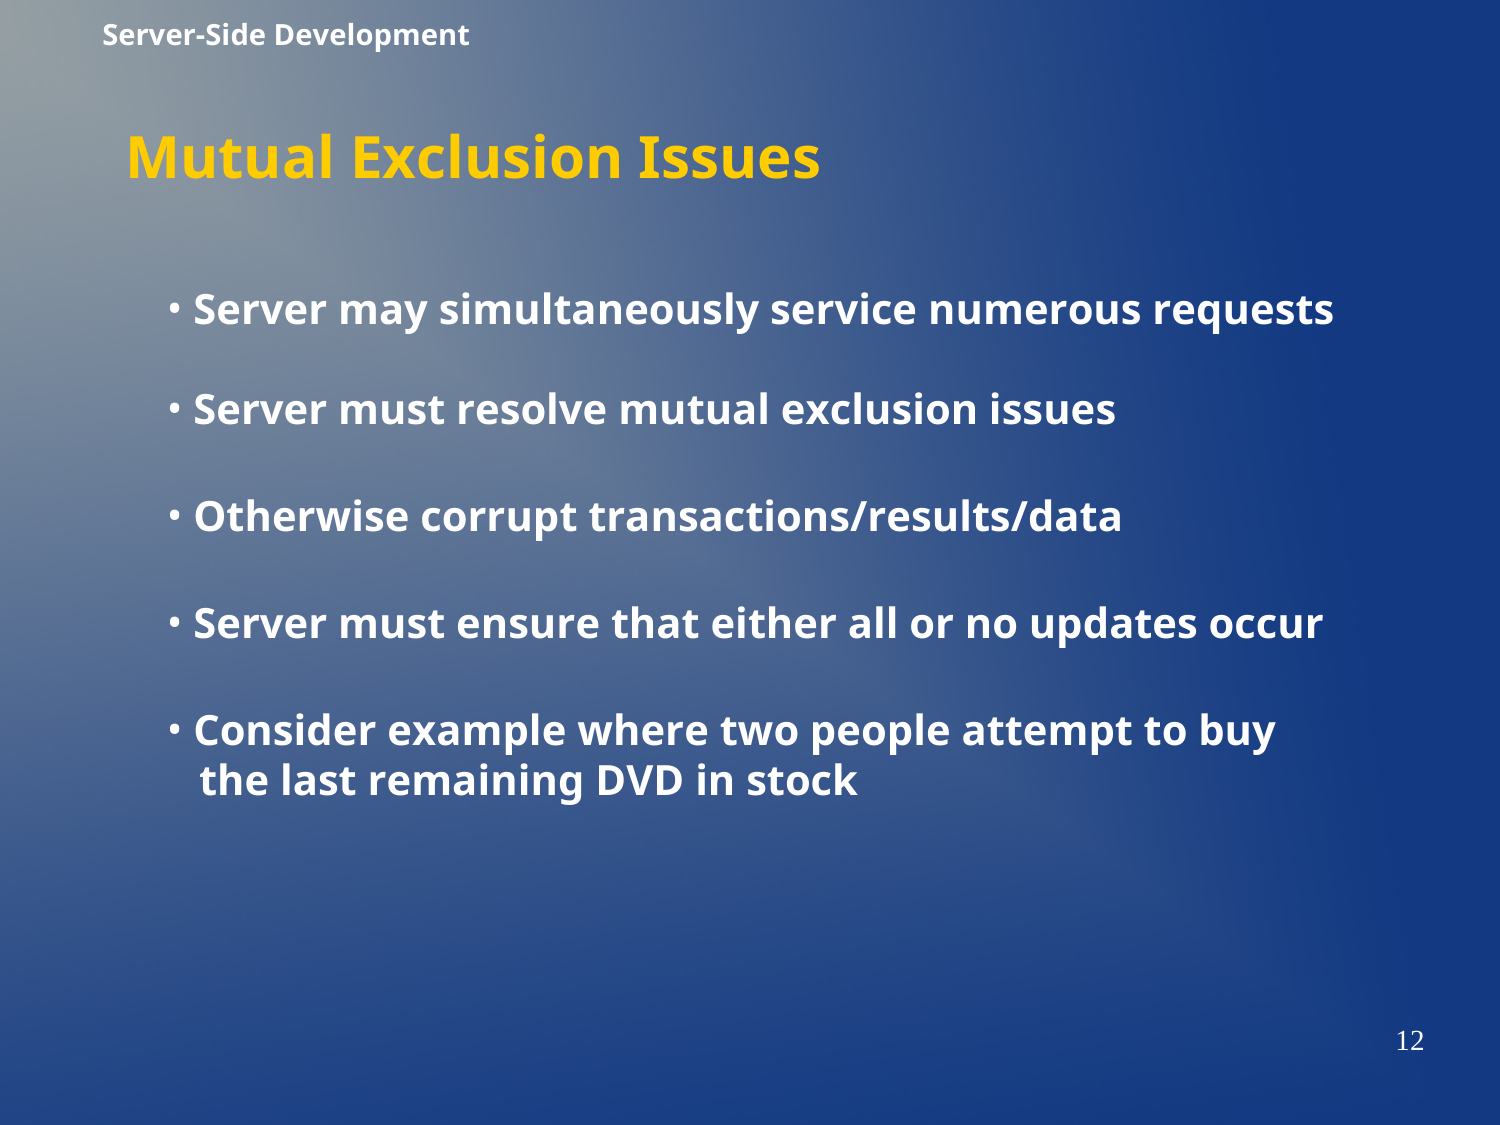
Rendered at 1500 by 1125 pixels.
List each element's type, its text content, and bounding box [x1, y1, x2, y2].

text_box Mutual Exclusion Issues [110, 112, 837, 198]
text_box Server-Side Development [87, 8, 486, 59]
picture [0, 0, 1500, 1125]
text_box Server may simultaneously service numerous requests Server must resolve mutual exclusion issues Otherwise corrupt transactions/results/data Server must ensure that either all or no updates occur Consider example where two people attempt to buy the last remaining DVD in stock [152, 274, 1351, 812]
